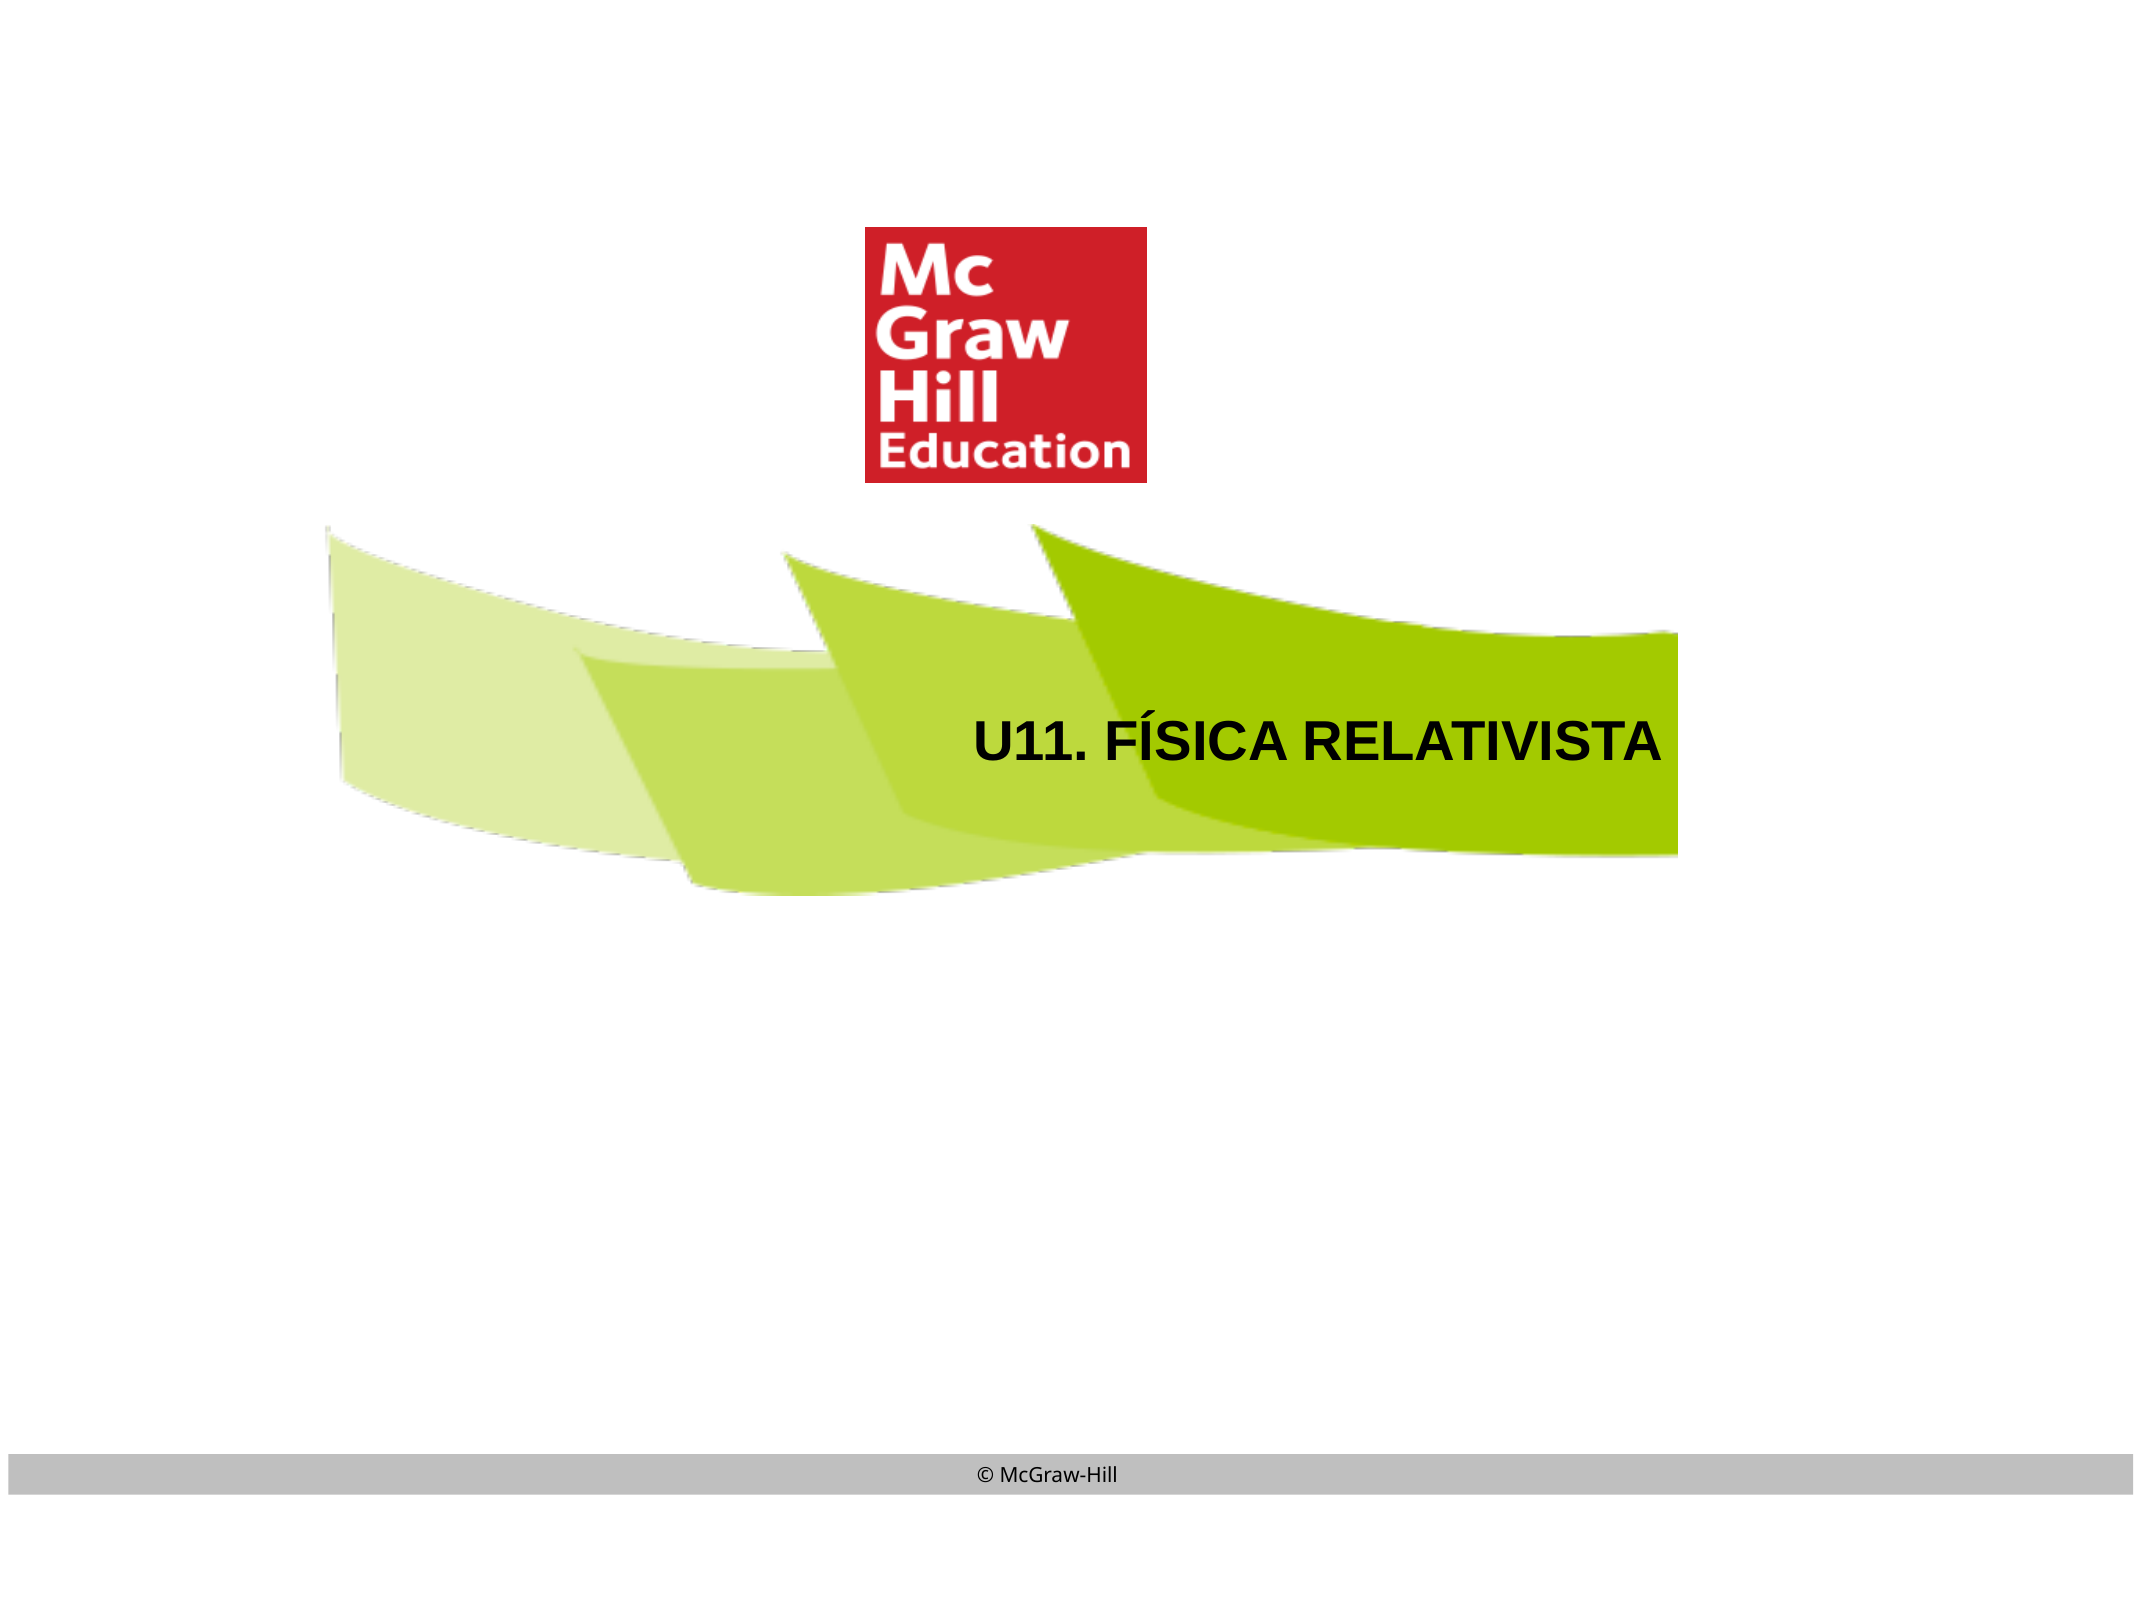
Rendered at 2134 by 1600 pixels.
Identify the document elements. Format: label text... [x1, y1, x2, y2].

text_box U11. FÍSICA RELATIVISTA [750, 696, 1887, 780]
text_box © McGraw-Hill [770, 1454, 1324, 1495]
picture [865, 227, 1147, 483]
text_box [1324, 1454, 2134, 1495]
text_box [8, 1454, 770, 1495]
picture [0, 524, 1678, 896]
